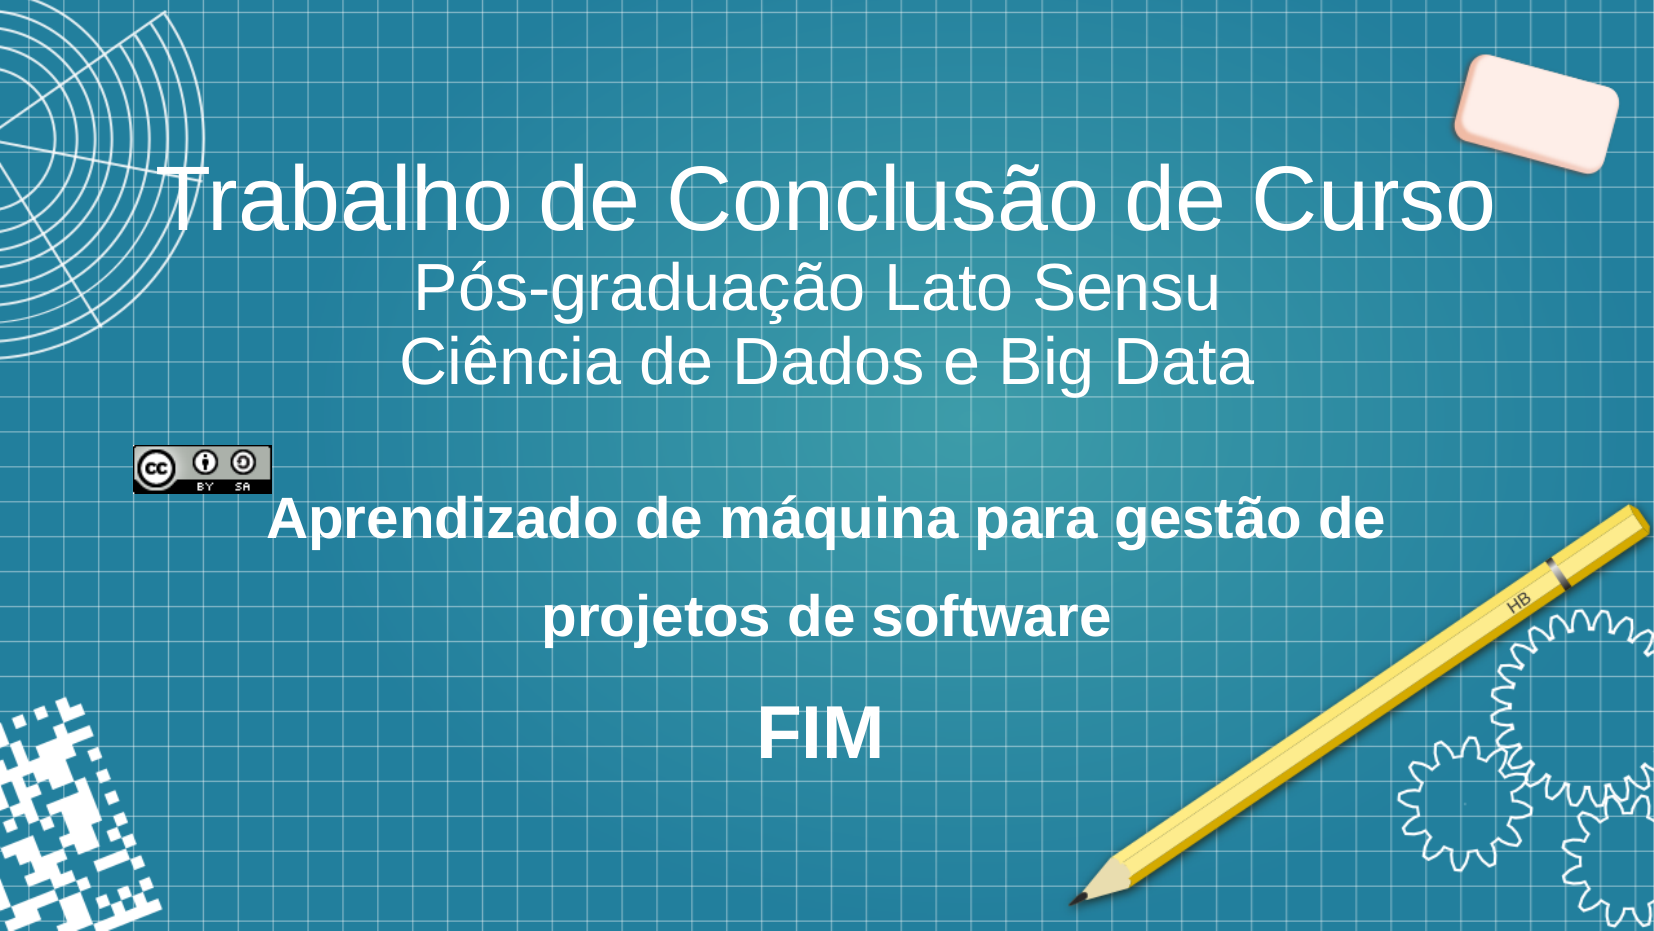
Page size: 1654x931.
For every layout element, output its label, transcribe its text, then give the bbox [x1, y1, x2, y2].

title Aprendizado de máquina para gestão de projetos de software FIM [236, 399, 1418, 764]
text_box Trabalho de Conclusão de Curso Pós-graduação Lato Sensu Ciência de Dados e Big Data [140, 147, 1514, 399]
picture [0, 0, 1654, 931]
